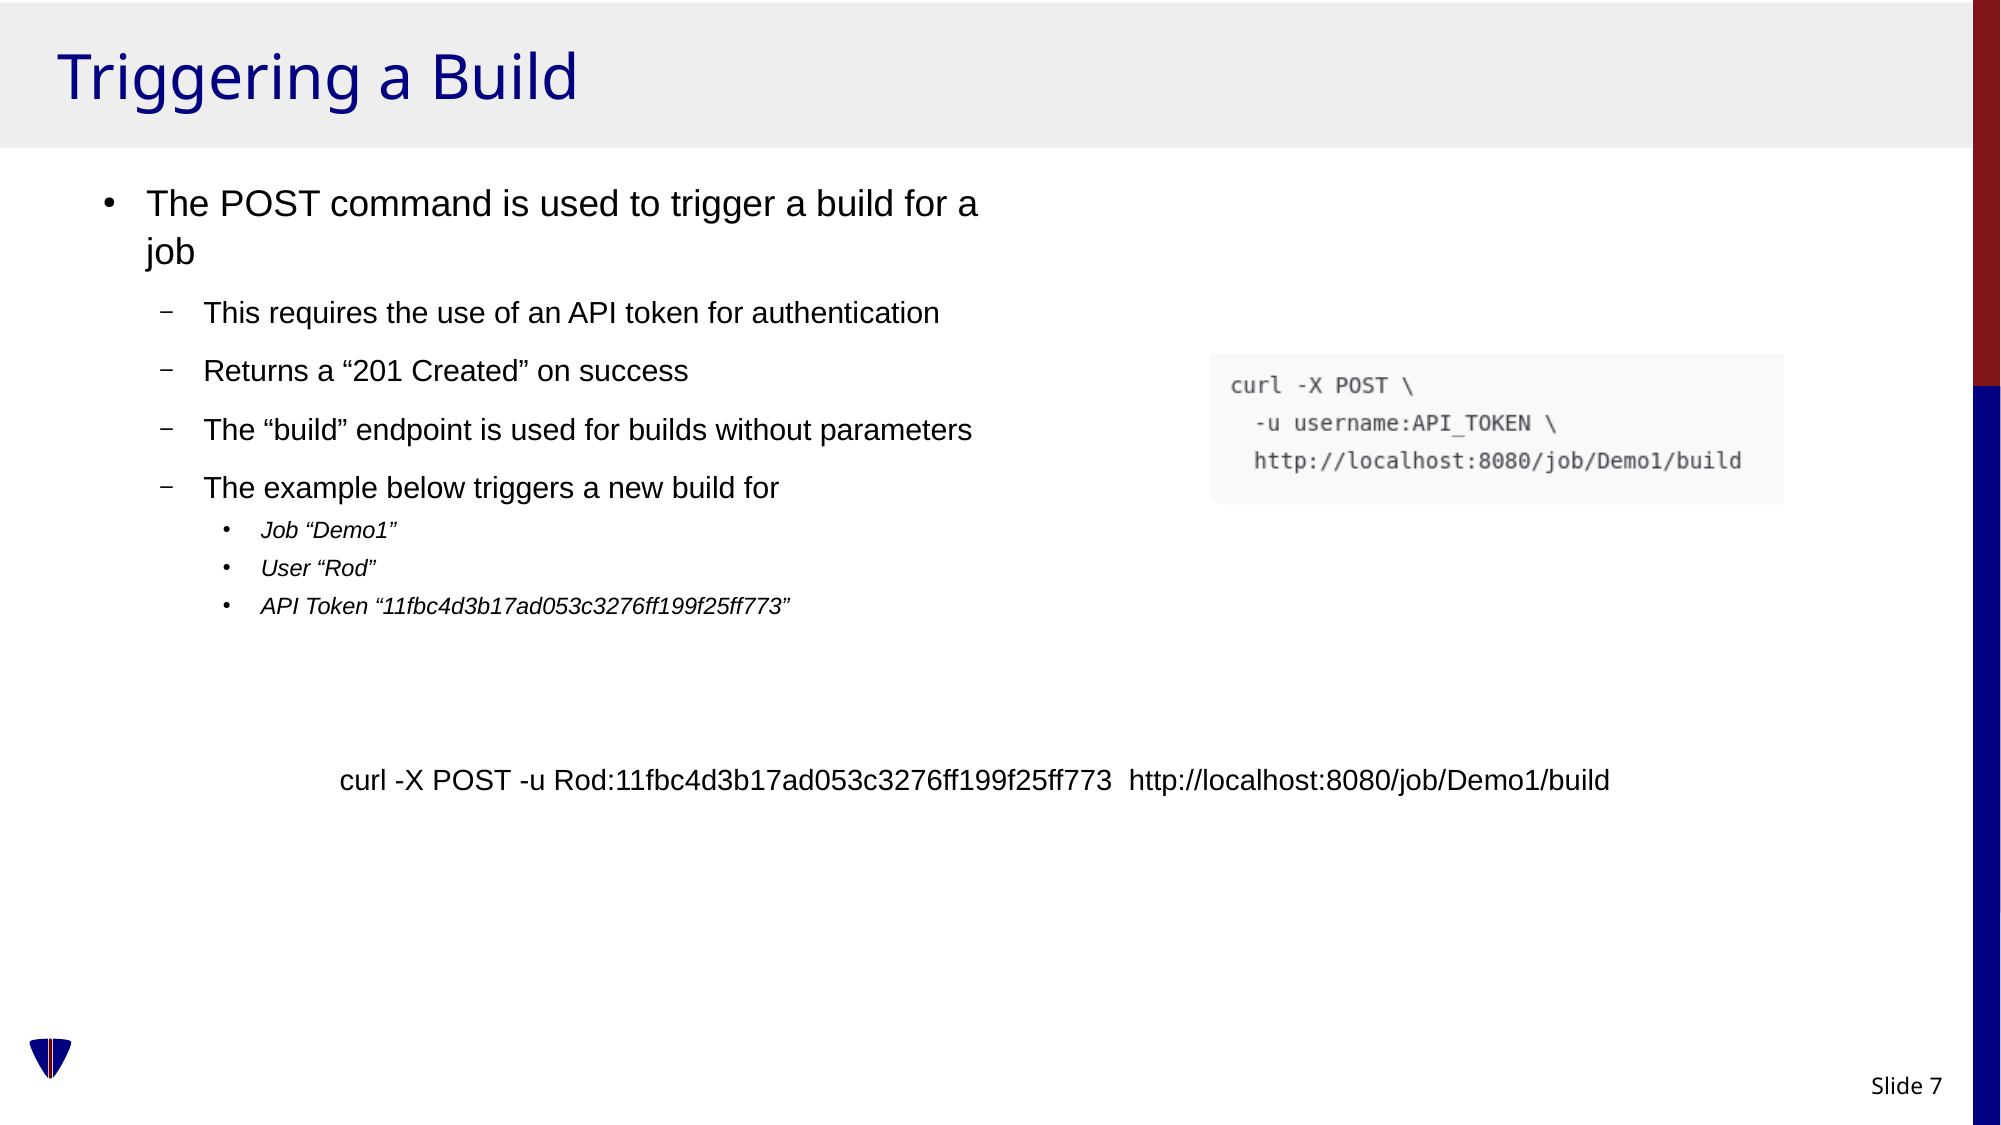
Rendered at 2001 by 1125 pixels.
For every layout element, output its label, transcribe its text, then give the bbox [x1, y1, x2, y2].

picture [1210, 354, 1784, 508]
list The POST command is used to trigger a build for a job This requires the use of an API token for authentication Returns a “201 Created” on success The “build” endpoint is used for builds without parameters The example below triggers a new build for Job “Demo1” User “Rod” API Token “11fbc4d3b17ad053c3276ff199f25ff773” [88, 177, 1034, 621]
title Triggering a Build [0, 2, 1973, 148]
text_box curl -X POST -u Rod:11fbc4d3b17ad053c3276ff199f25ff773 http://localhost:8080/job/Demo1/build [324, 756, 1831, 975]
